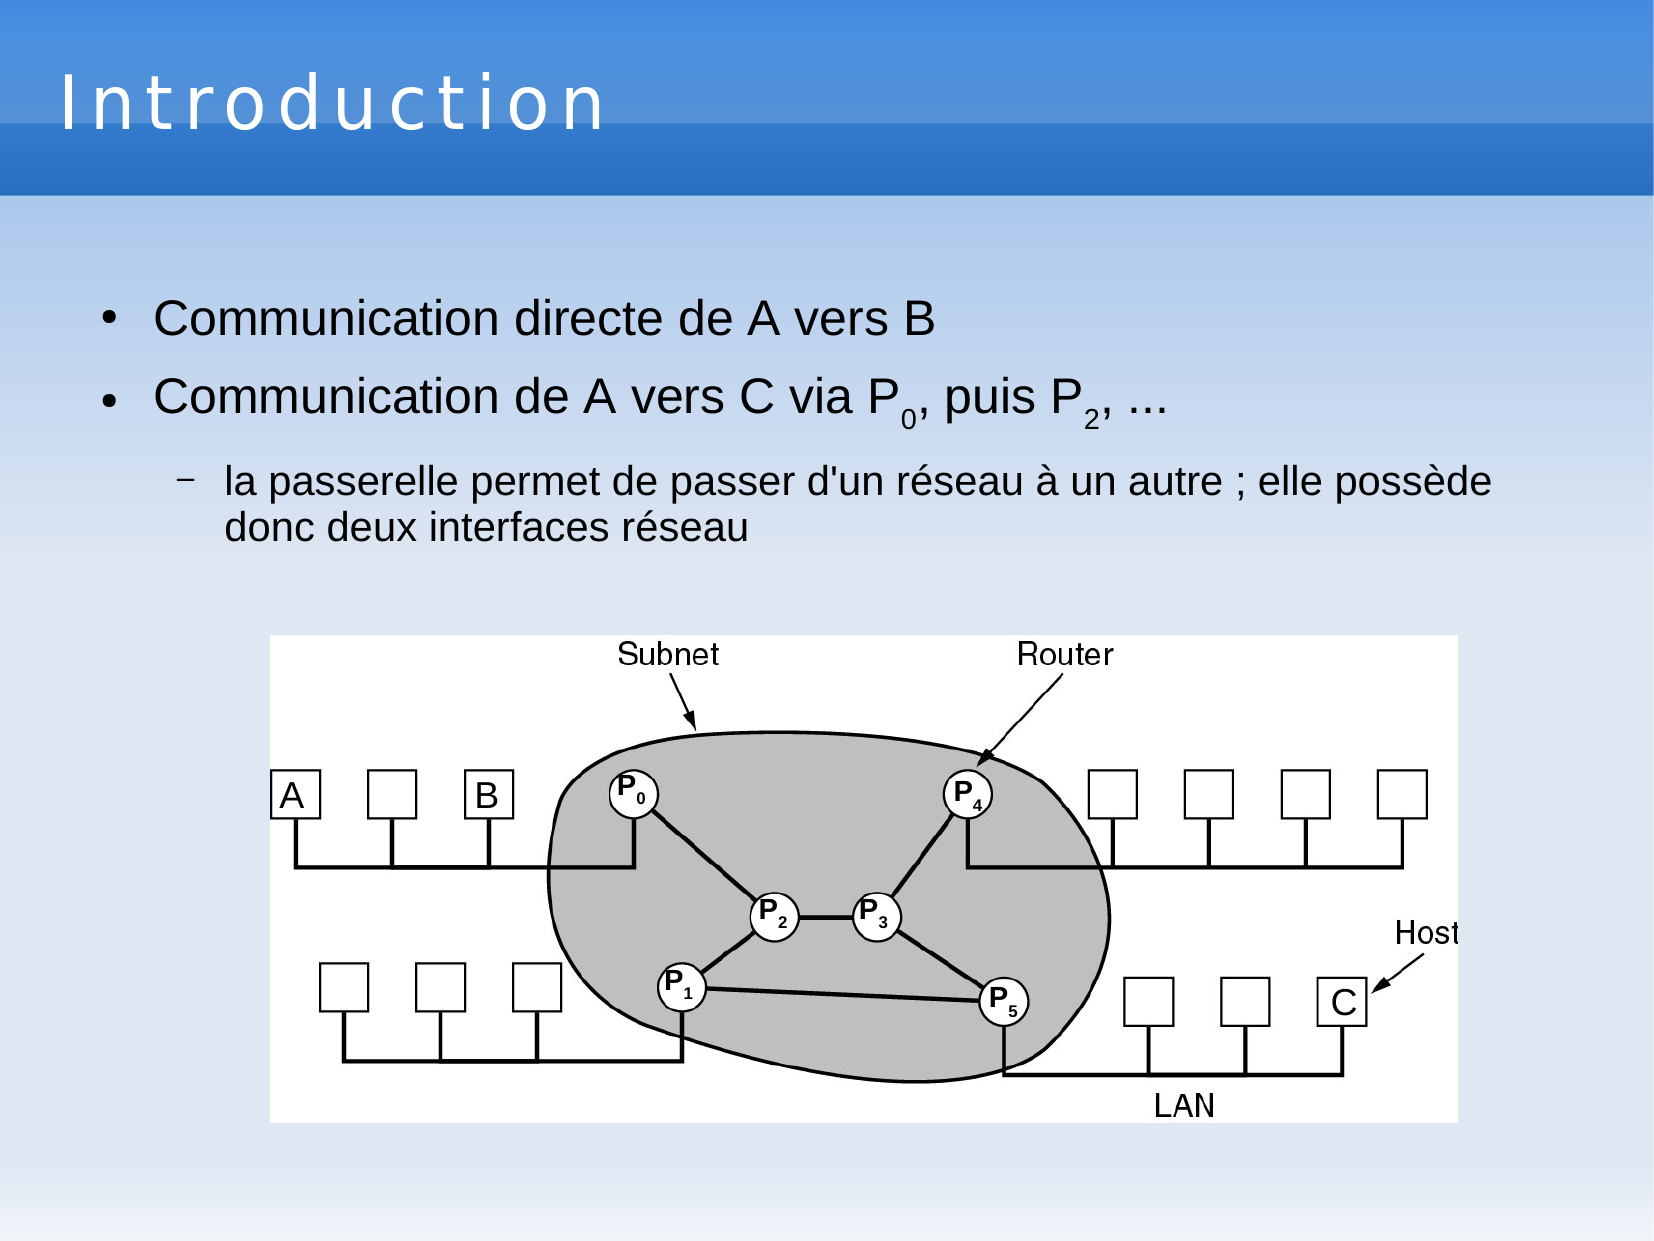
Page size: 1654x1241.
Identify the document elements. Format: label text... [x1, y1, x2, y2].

text_box A [264, 767, 320, 825]
text_box P0 [602, 761, 661, 817]
picture [0, 0, 1654, 1241]
text_box P1 [649, 956, 709, 1011]
text_box B [459, 767, 515, 825]
text_box C [1315, 974, 1373, 1031]
text_box P5 [974, 974, 1033, 1029]
list Communication directe de A vers B Communication de A vers C via P0, puis P2, ... la passerelle permet de passer d'un réseau à un autre ; elle possède donc deux interfaces réseau [82, 290, 1571, 1109]
text_box P3 [844, 885, 903, 941]
text_box P2 [743, 885, 803, 941]
text_box P4 [938, 767, 998, 822]
title Introduction [59, 29, 1270, 178]
